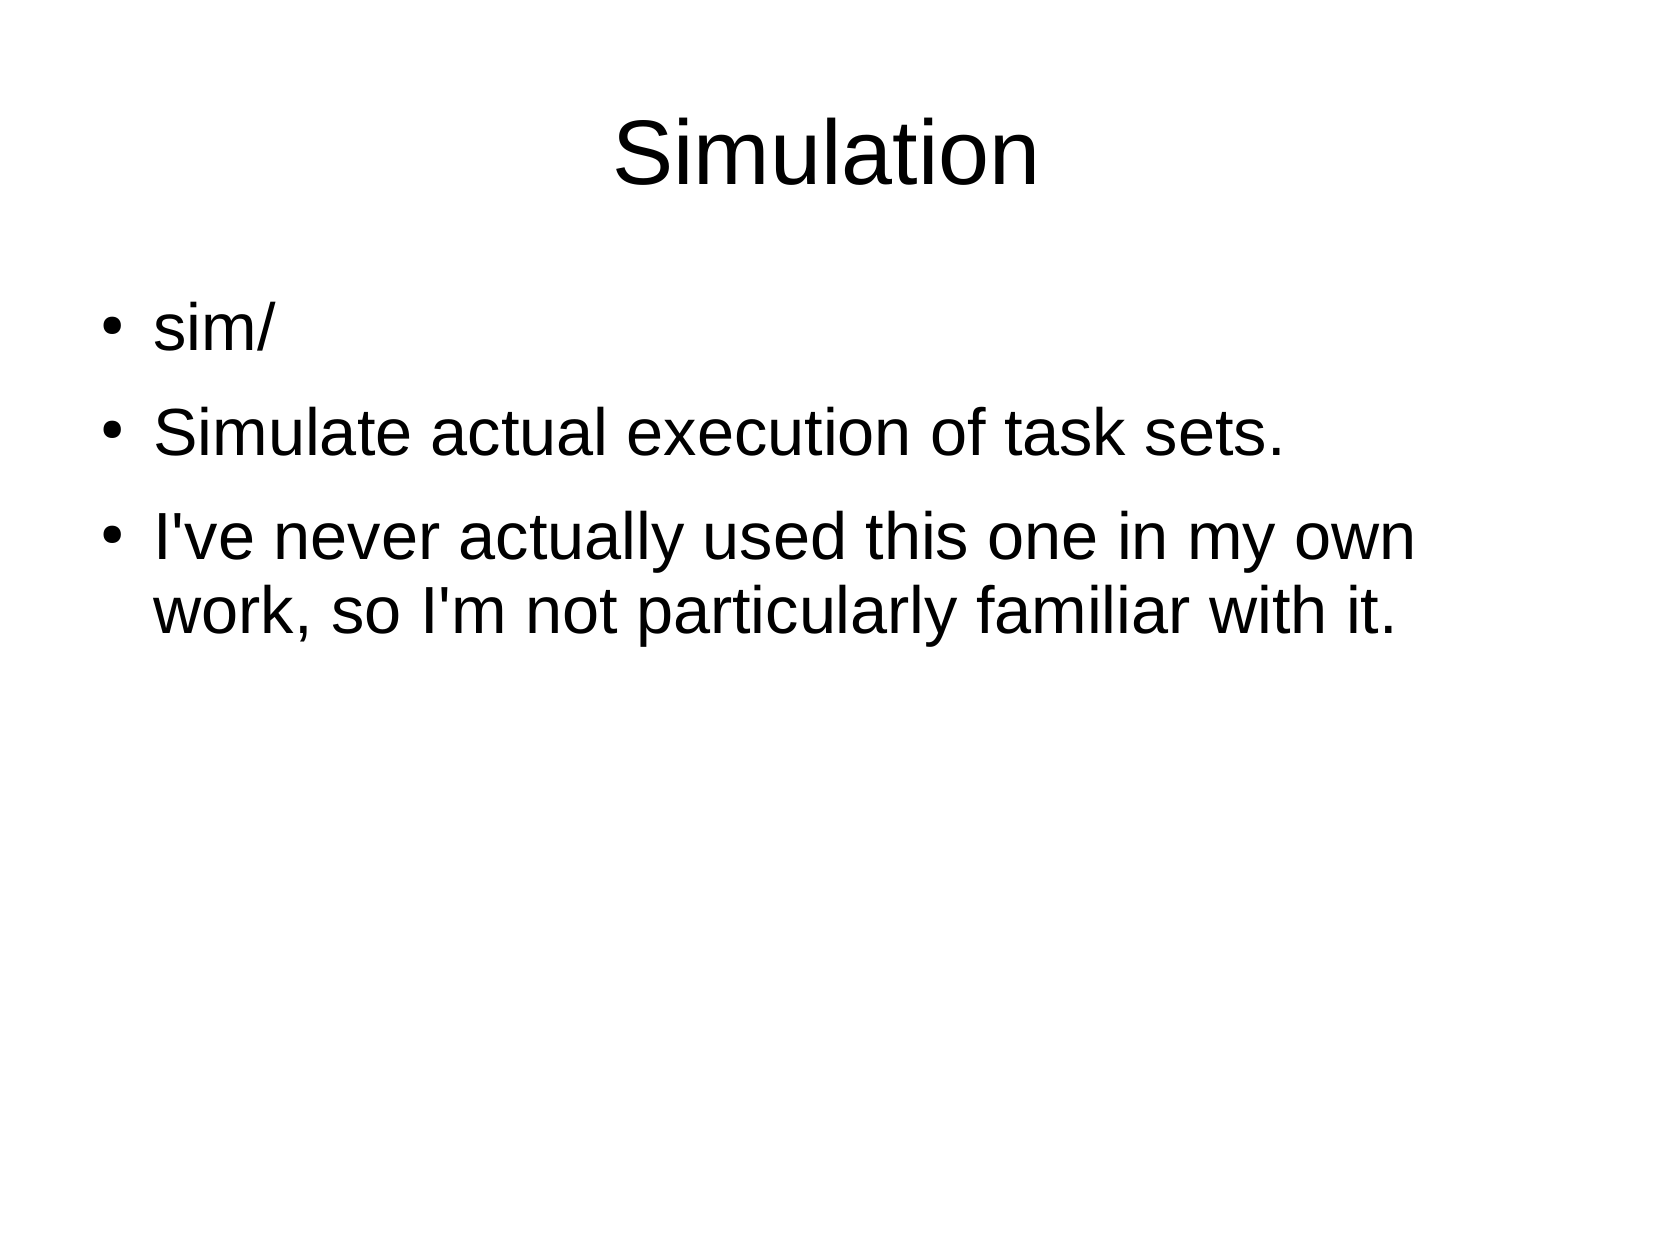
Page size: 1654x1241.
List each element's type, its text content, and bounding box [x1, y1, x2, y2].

list sim/ Simulate actual execution of task sets. I've never actually used this one in my own work, so I'm not particularly familiar with it. [82, 290, 1571, 1010]
title Simulation [82, 49, 1571, 257]
